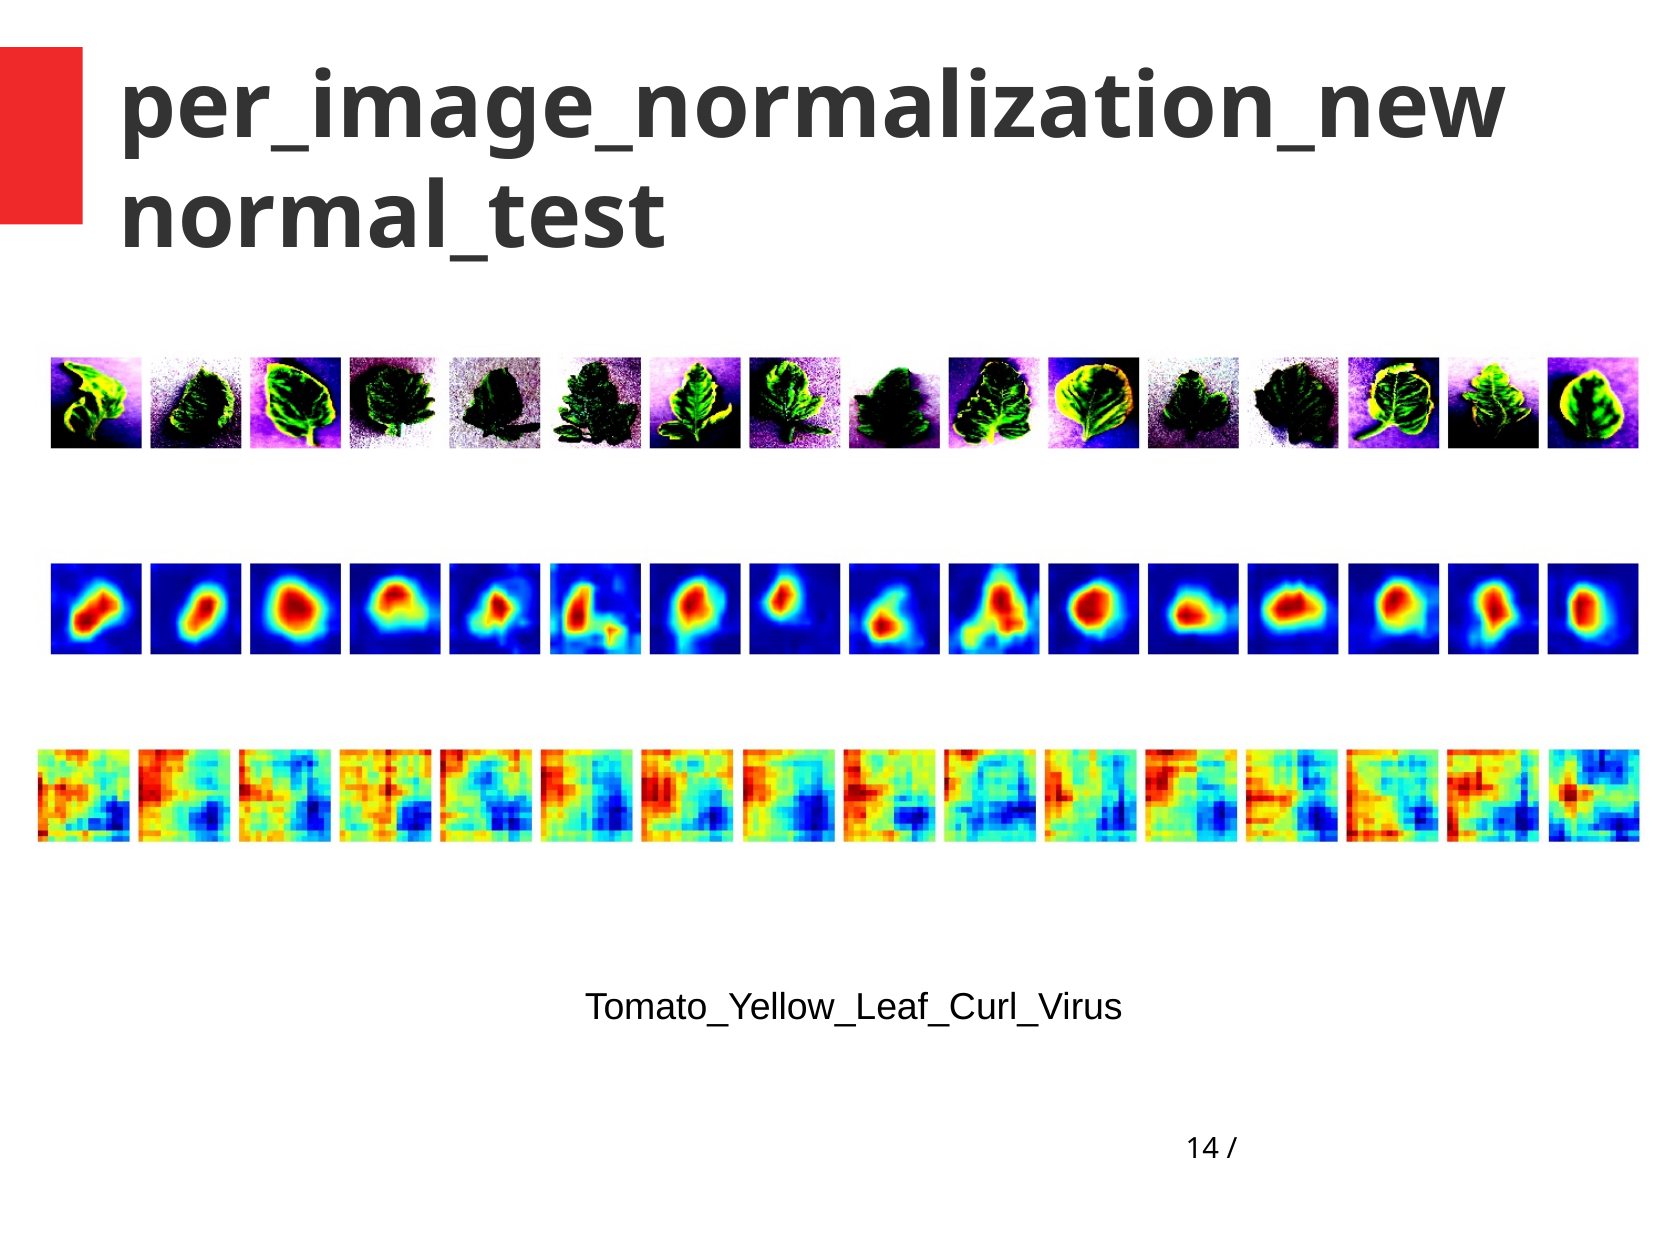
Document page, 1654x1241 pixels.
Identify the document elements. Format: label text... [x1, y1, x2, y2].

text_box / [1185, 1129, 1571, 1216]
picture [0, 342, 1654, 487]
picture [0, 735, 1654, 880]
title per_image_normalization_new normal_test [118, 45, 1571, 260]
text_box Tomato_Yellow_Leaf_Curl_Virus [570, 978, 1138, 1036]
picture [0, 548, 1654, 693]
